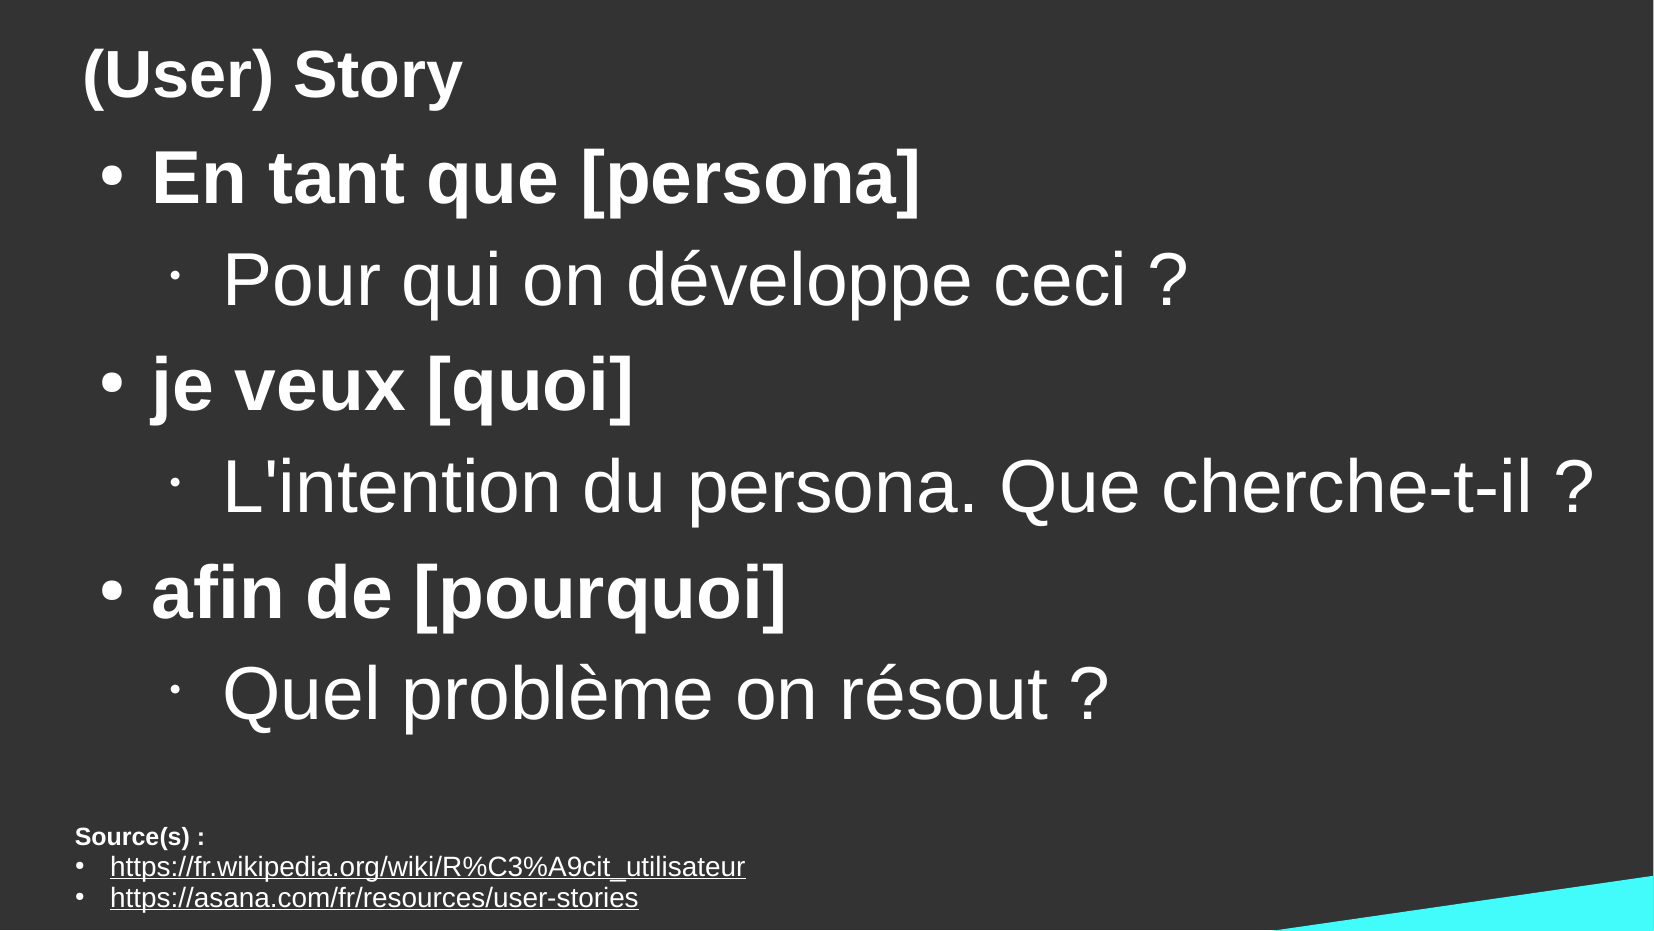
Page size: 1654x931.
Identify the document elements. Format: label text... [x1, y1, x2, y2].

title (User) Story [82, 37, 1571, 122]
list En tant que [persona] Pour qui on développe ceci ? je veux [quoi] L'intention du persona. Que cherche-t-il ? afin de [pourquoi] Quel problème on résout ? [80, 135, 1620, 777]
text_box [1270, 875, 1654, 931]
text_box Source(s) : https://fr.wikipedia.org/wiki/R%C3%A9cit_utilisateur https://asana.com/fr/resources/user-stories [60, 815, 1546, 921]
